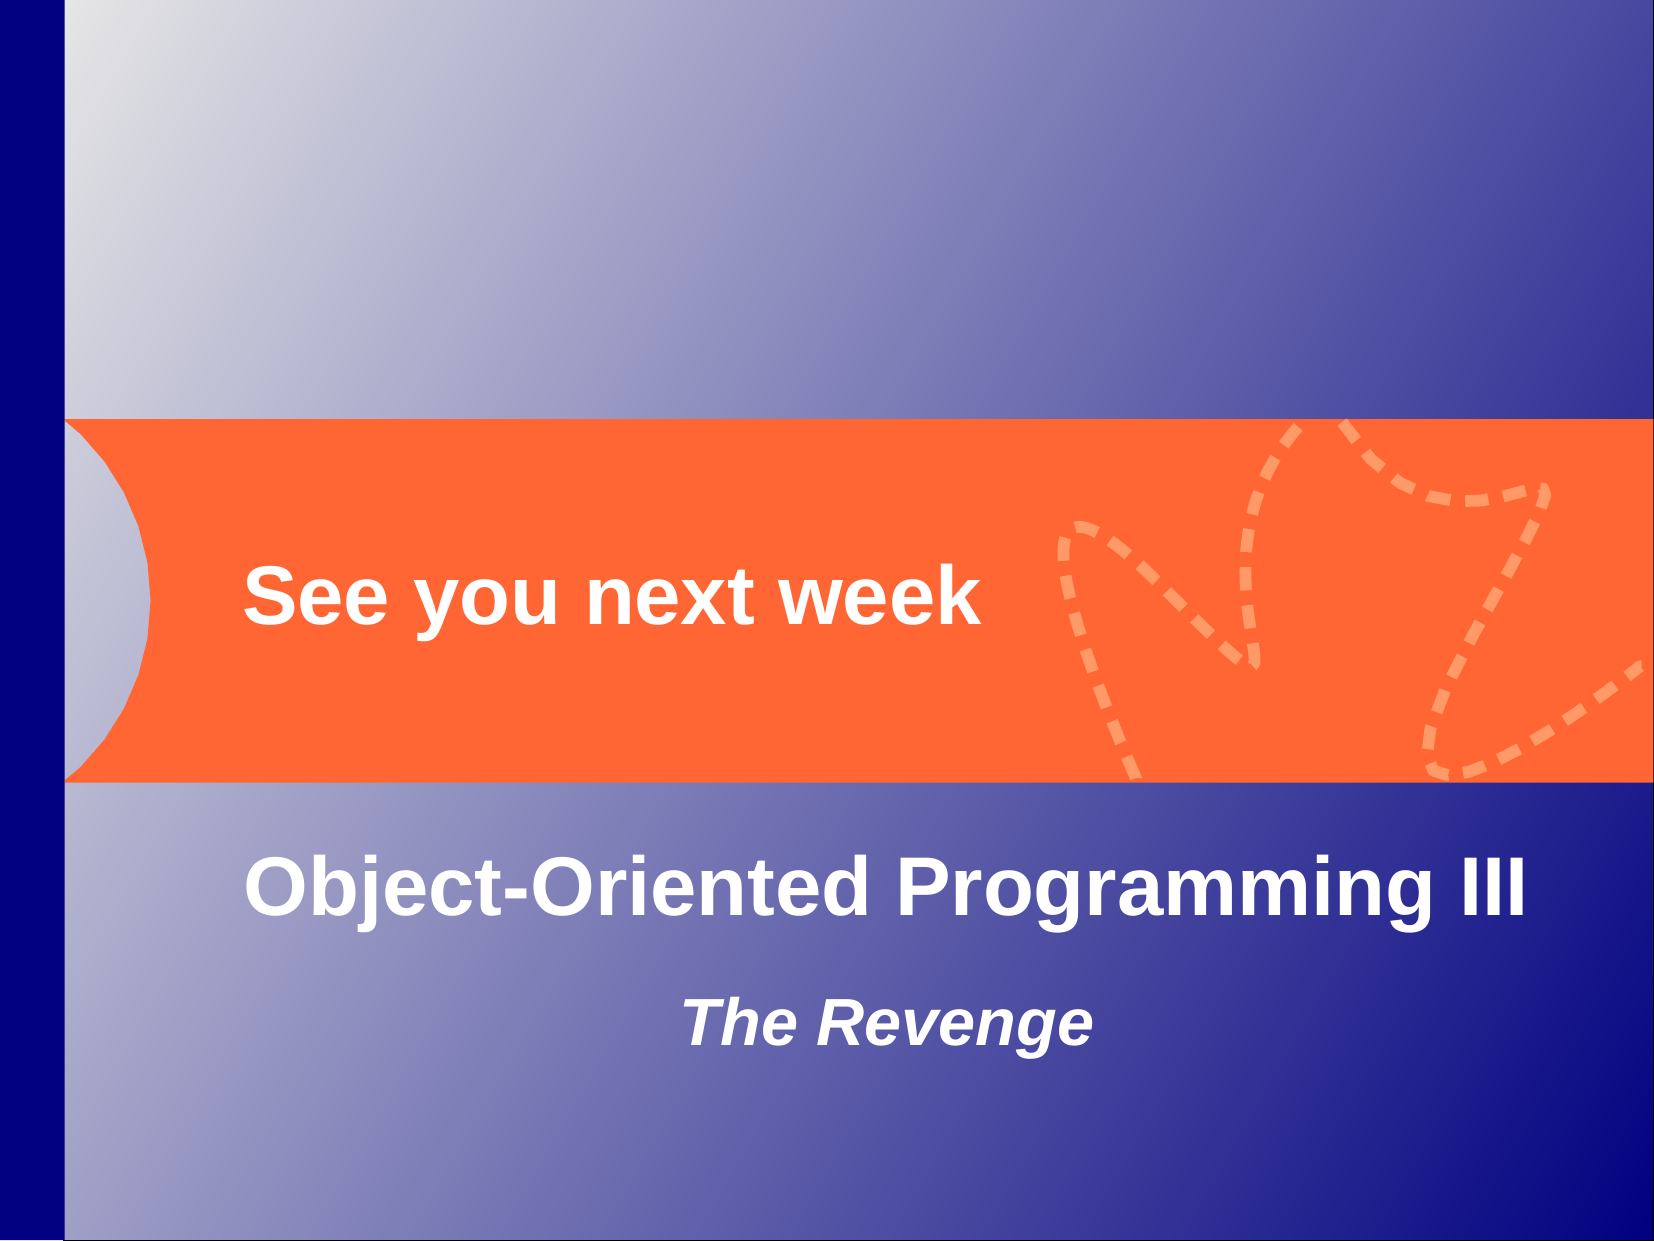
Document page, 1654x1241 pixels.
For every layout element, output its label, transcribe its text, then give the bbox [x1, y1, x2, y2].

title See you next week [242, 497, 1450, 704]
title Object-Oriented Programming III The Revenge [242, 844, 1532, 1066]
